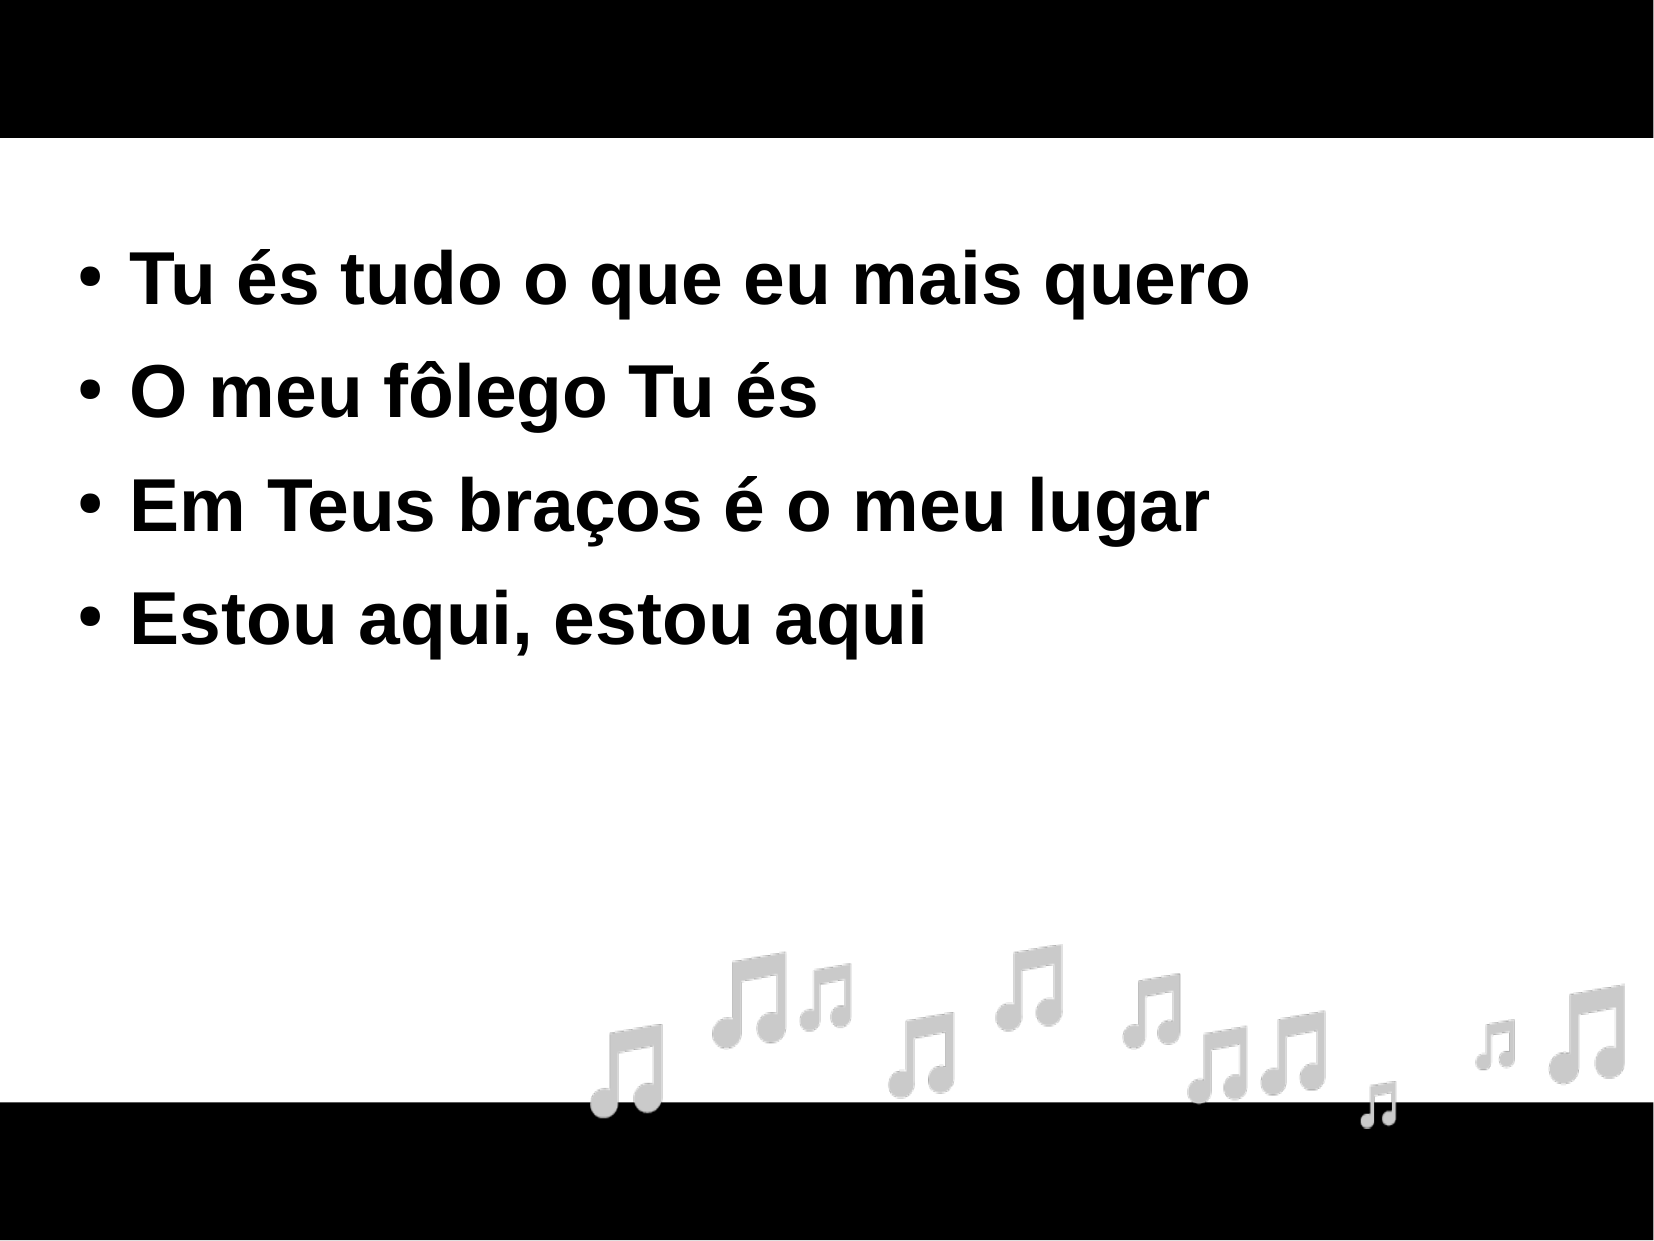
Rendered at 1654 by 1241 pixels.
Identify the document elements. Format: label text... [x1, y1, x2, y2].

list Tu és tudo o que eu mais quero O meu fôlego Tu és Em Teus braços é o meu lugar Estou aqui, estou aqui [59, 236, 1595, 1024]
